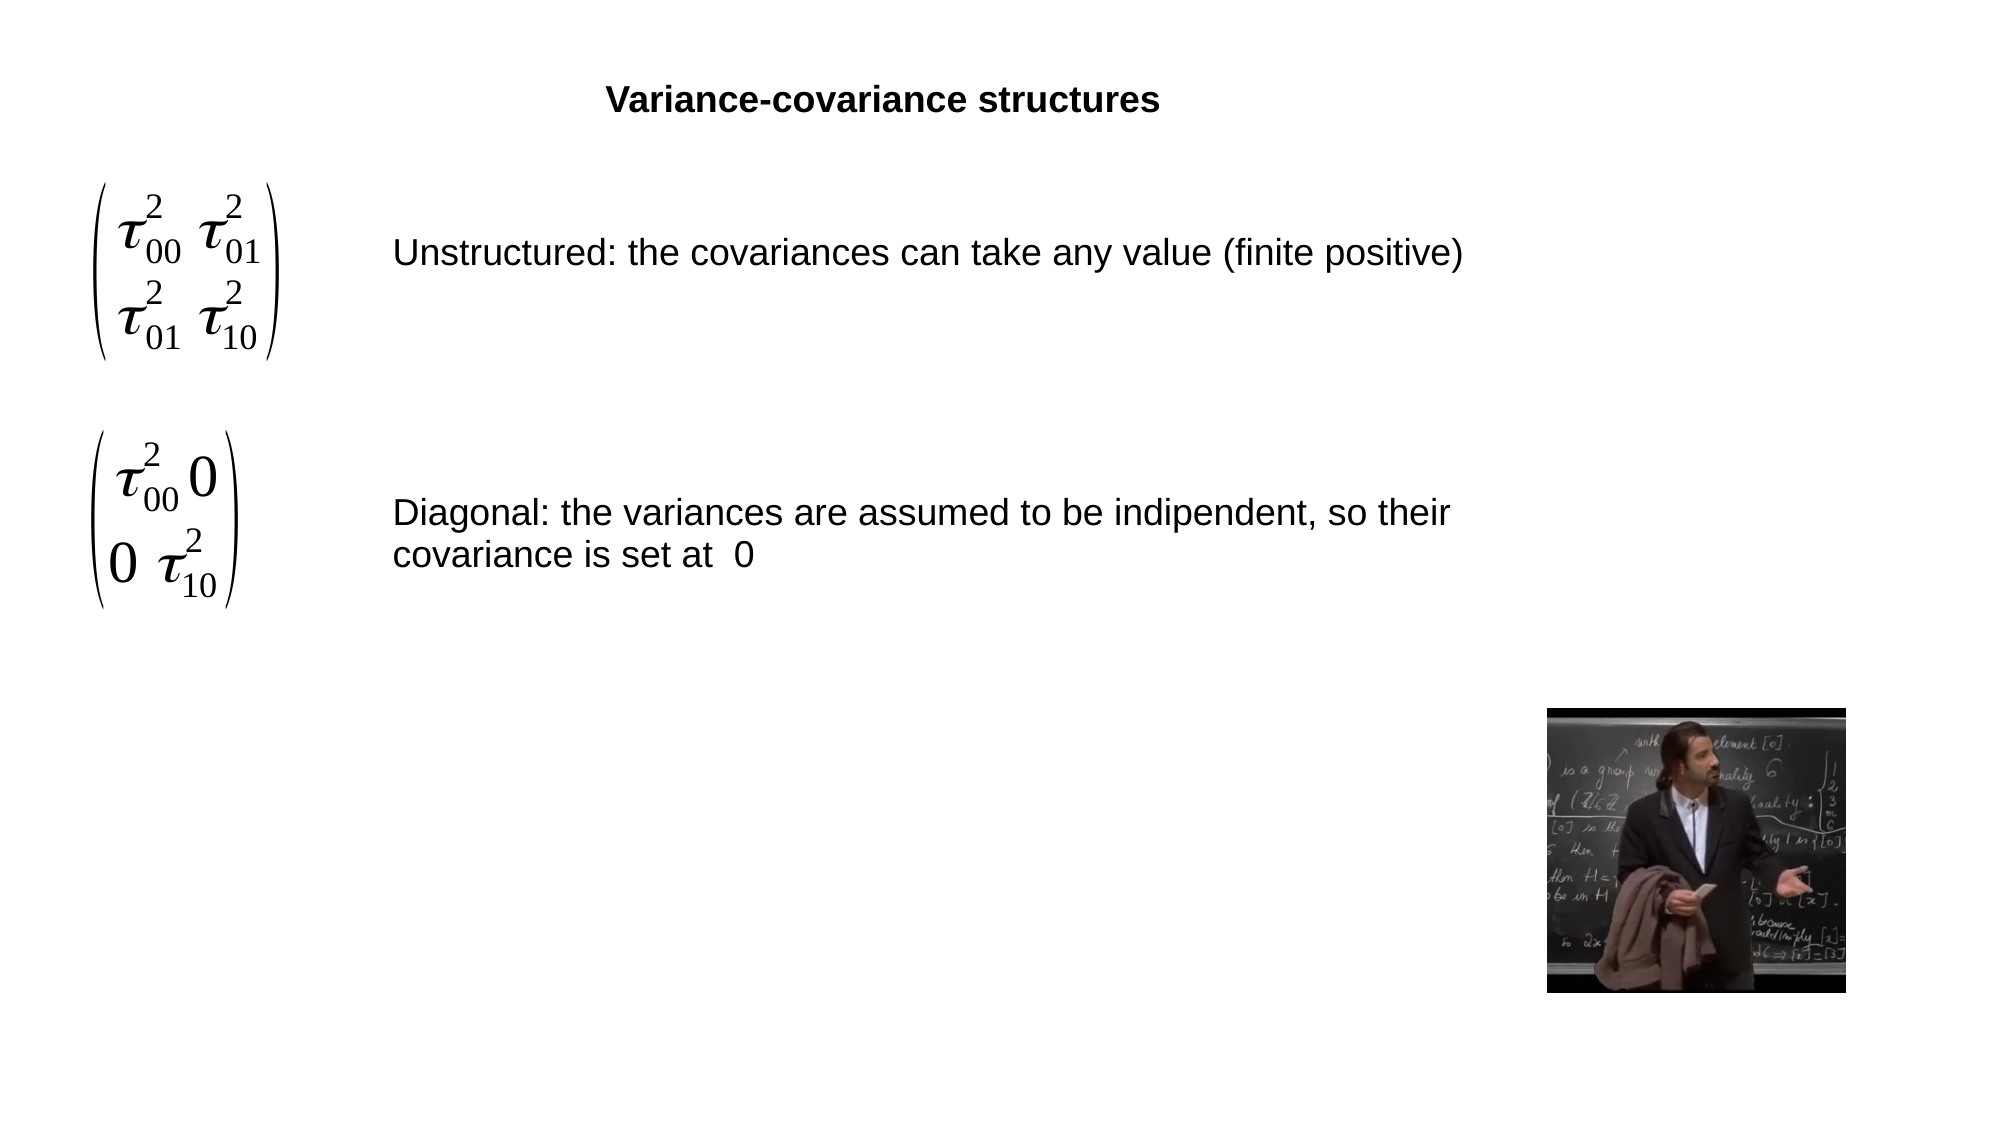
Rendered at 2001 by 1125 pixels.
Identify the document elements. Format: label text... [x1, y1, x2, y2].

picture [1547, 708, 1846, 993]
text_box Unstructured: the covariances can take any value (finite positive) [377, 224, 1607, 324]
chart [70, 425, 258, 613]
text_box Variance-covariance structures [590, 70, 1229, 128]
chart [73, 177, 299, 365]
text_box Diagonal: the variances are assumed to be indipendent, so their covariance is set at 0 [377, 484, 1607, 584]
